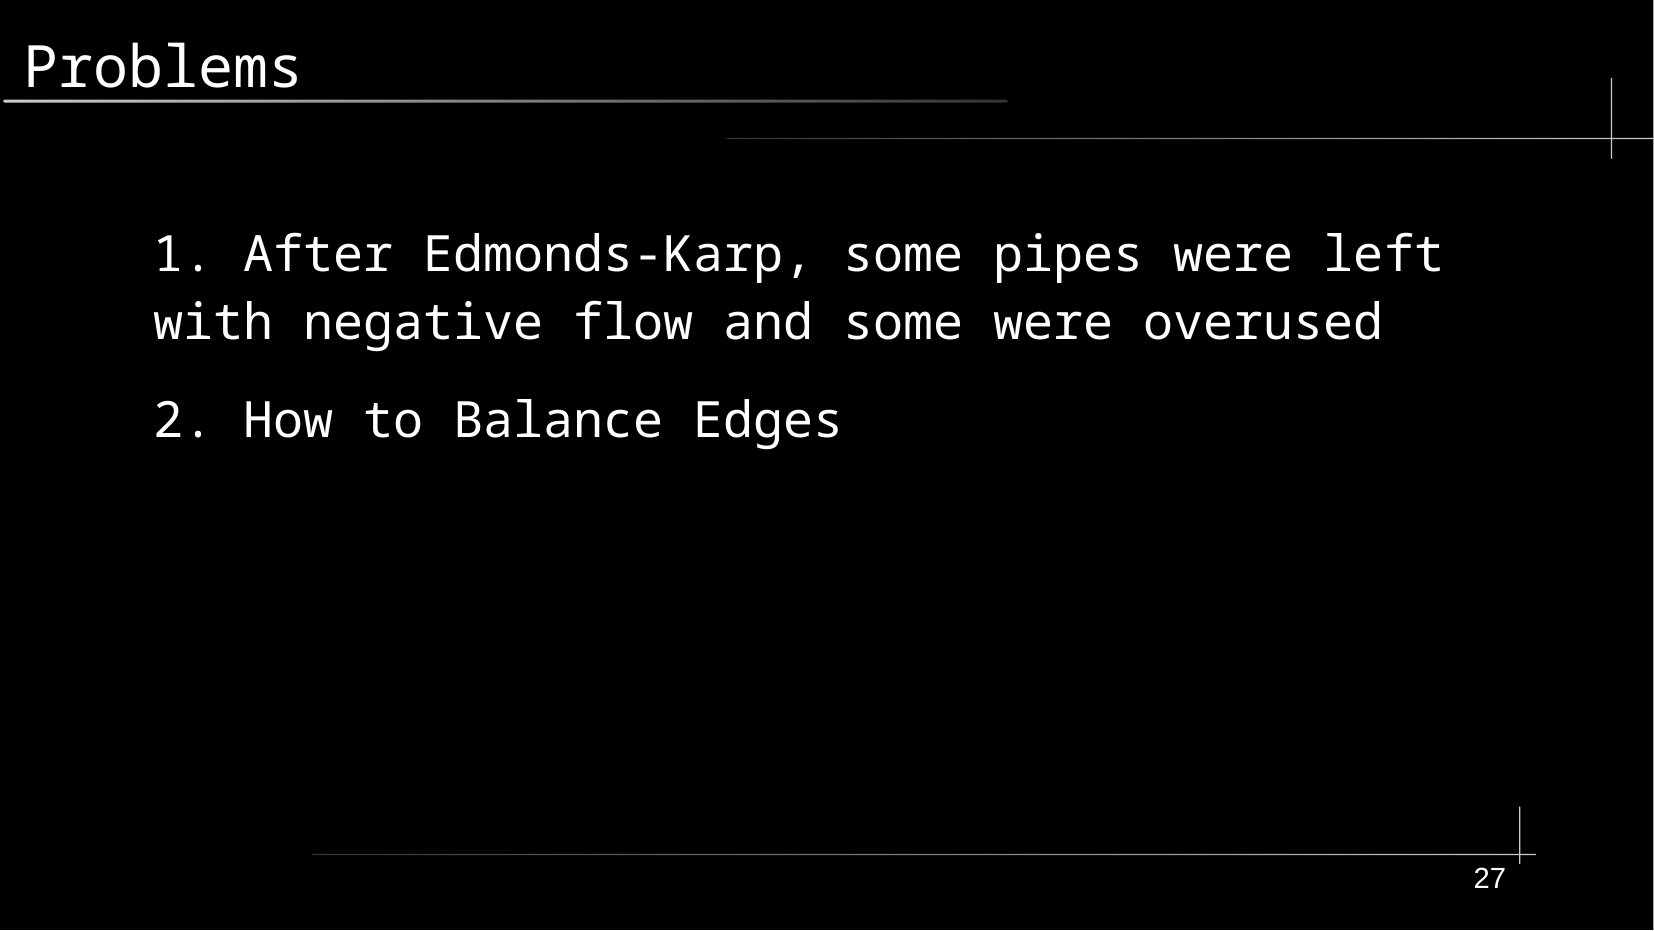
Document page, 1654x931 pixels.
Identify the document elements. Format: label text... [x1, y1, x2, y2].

list 1. After Edmonds-Karp, some pipes were left with negative flow and some were overused 2. How to Balance Edges [82, 217, 1571, 758]
title Problems [23, 11, 1589, 119]
